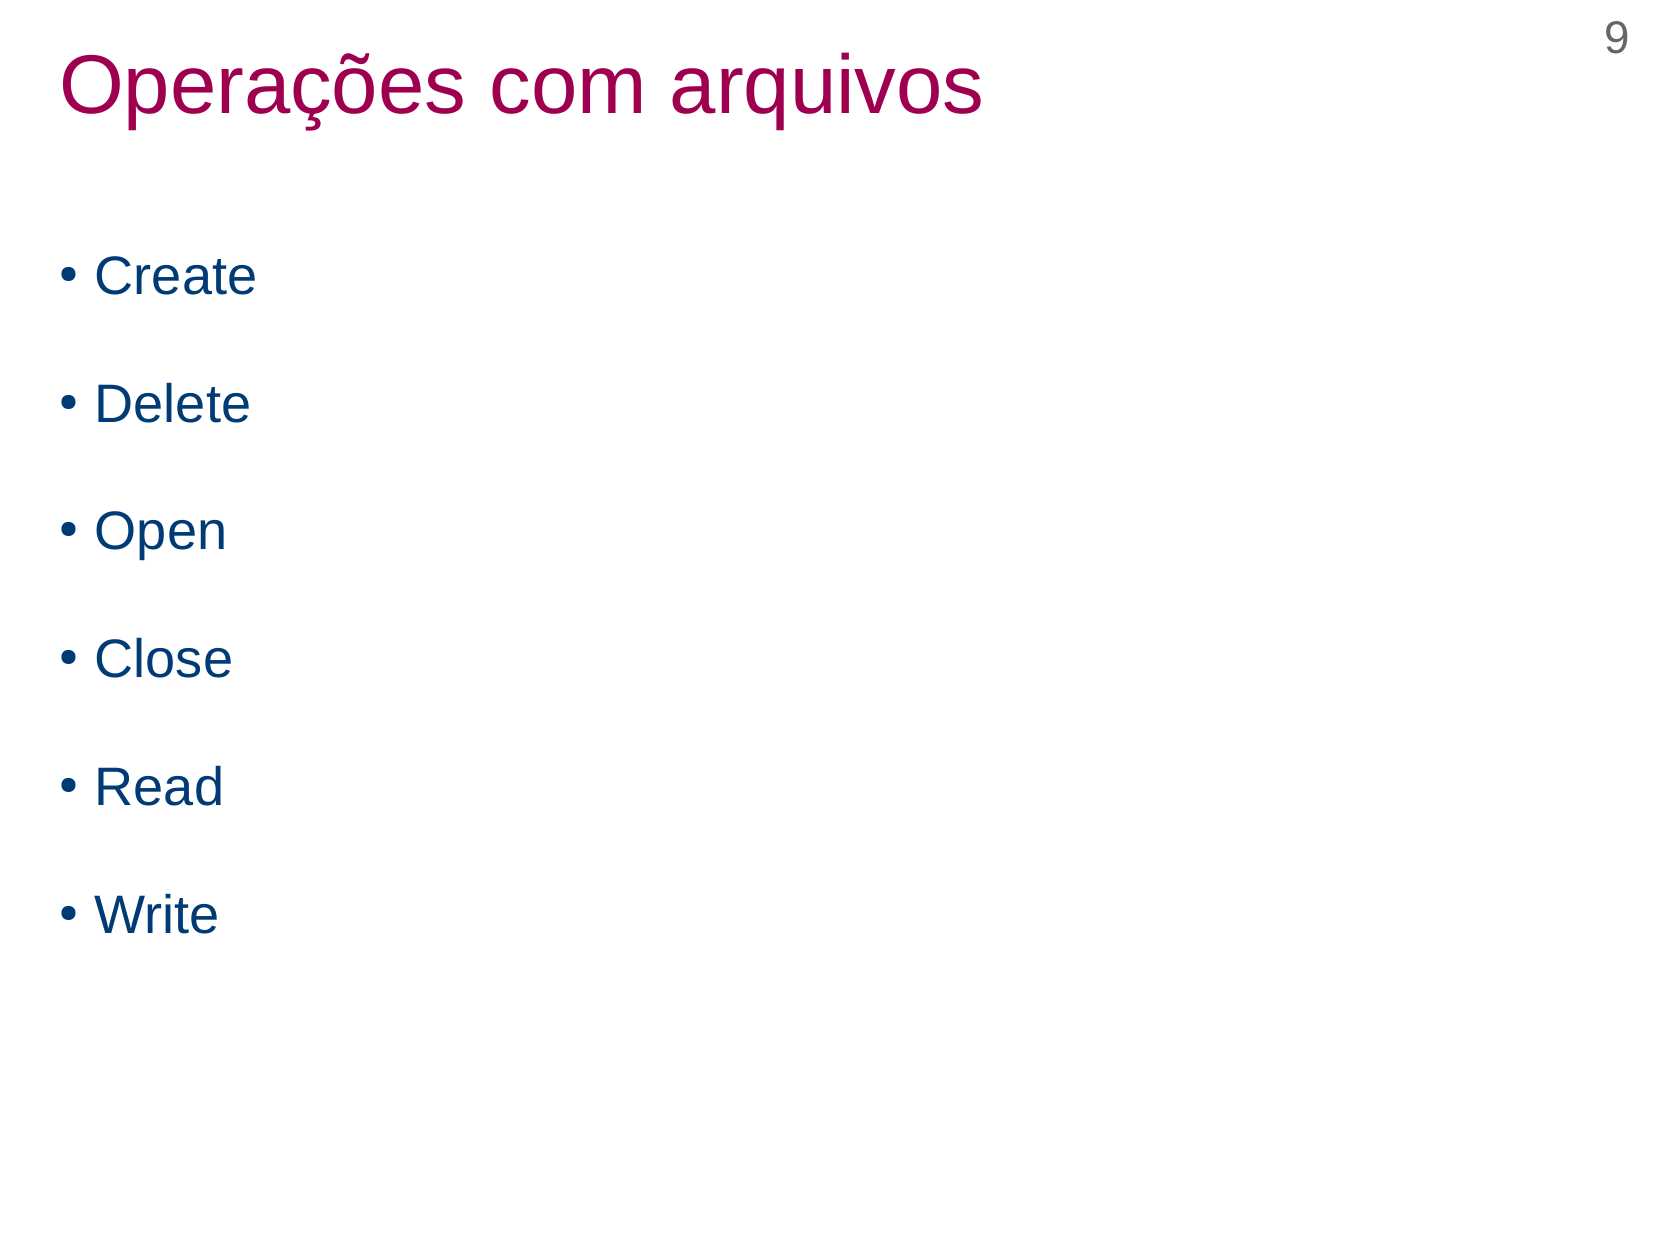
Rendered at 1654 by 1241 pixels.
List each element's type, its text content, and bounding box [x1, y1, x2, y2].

list Create Delete Open Close Read Write [59, 236, 1595, 1211]
title Operações com arquivos [59, 29, 1595, 148]
